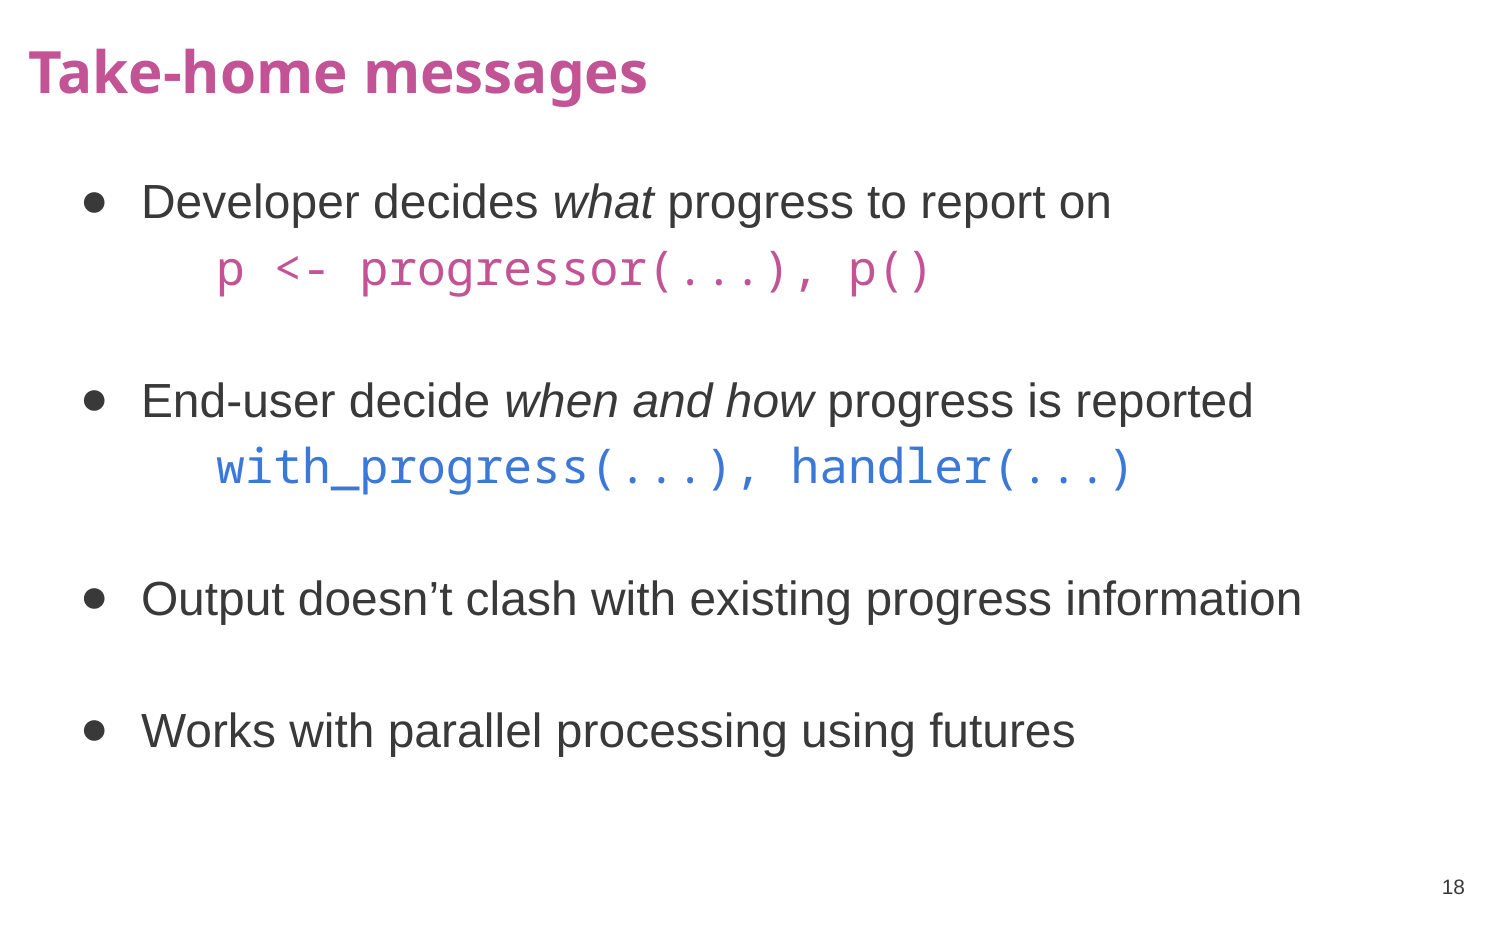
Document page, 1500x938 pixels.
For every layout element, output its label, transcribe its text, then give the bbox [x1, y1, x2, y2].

slide_number <number> [1389, 849, 1480, 922]
list Developer decides what progress to report on p <- progressor(...), p() End-user decide when and how progress is reported with_progress(...), handler(...) Output doesn’t clash with existing progress information Works with parallel processing using futures [51, 147, 1449, 850]
title Take-home messages [13, 20, 1480, 136]
